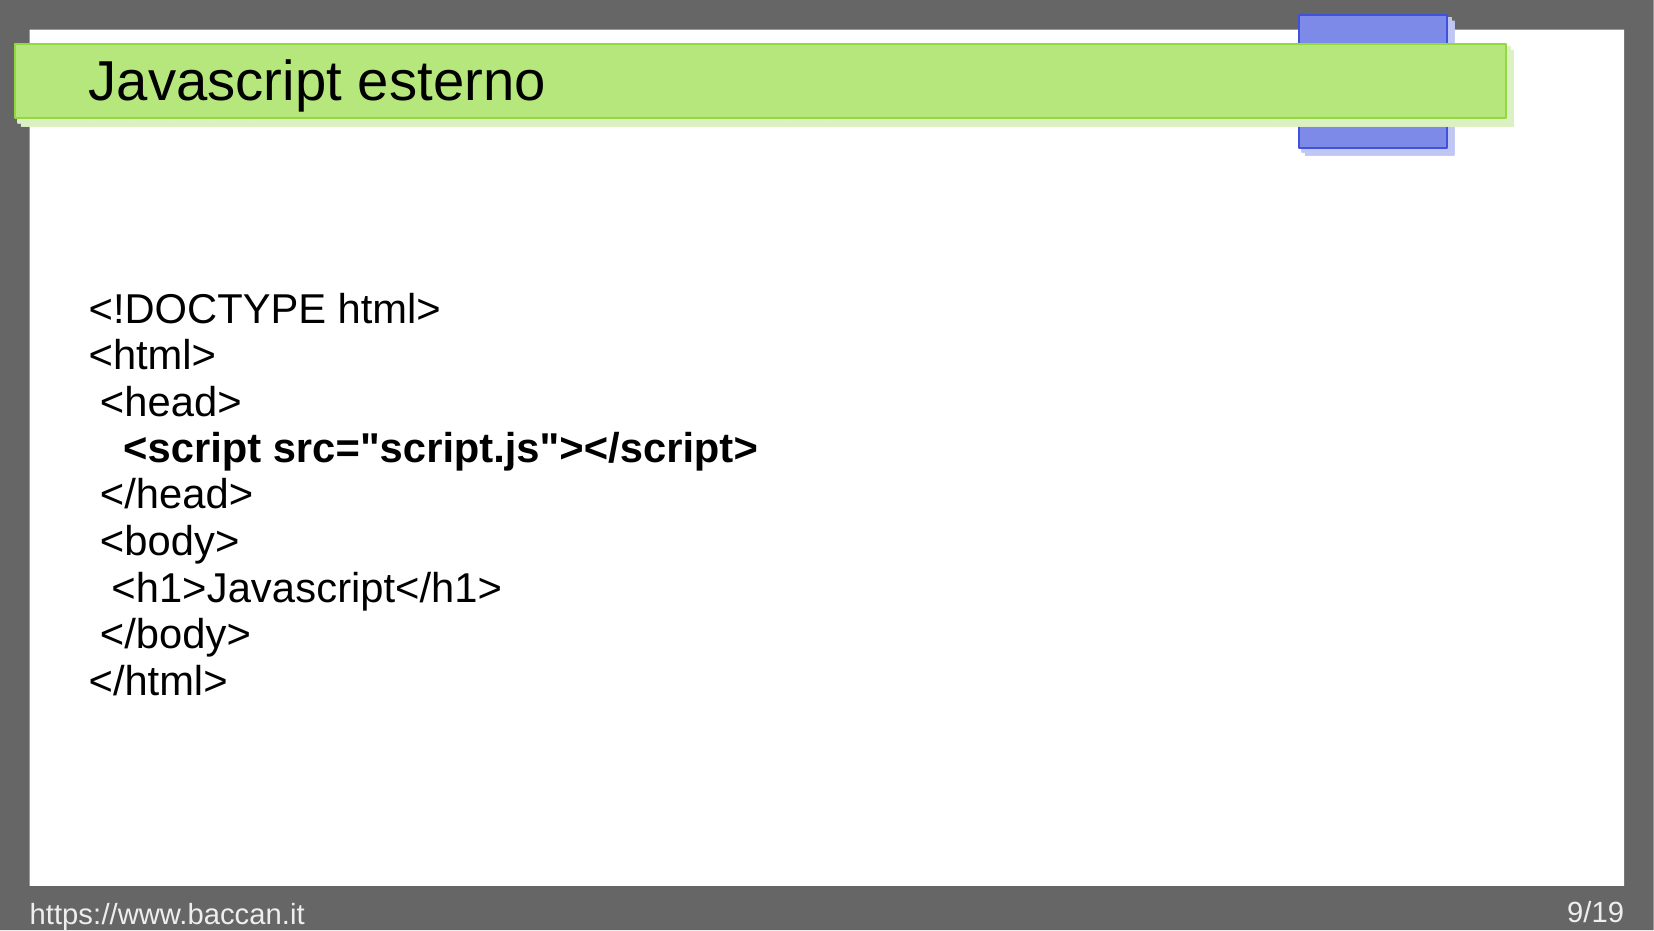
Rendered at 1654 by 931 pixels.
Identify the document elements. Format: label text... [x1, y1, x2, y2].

text_box <!DOCTYPE html> <html> <head> <script src="script.js"></script> </head> <body> <h1>Javascript</h1> </body> </html> [88, 169, 1565, 820]
title Javascript esterno [88, 44, 1506, 119]
